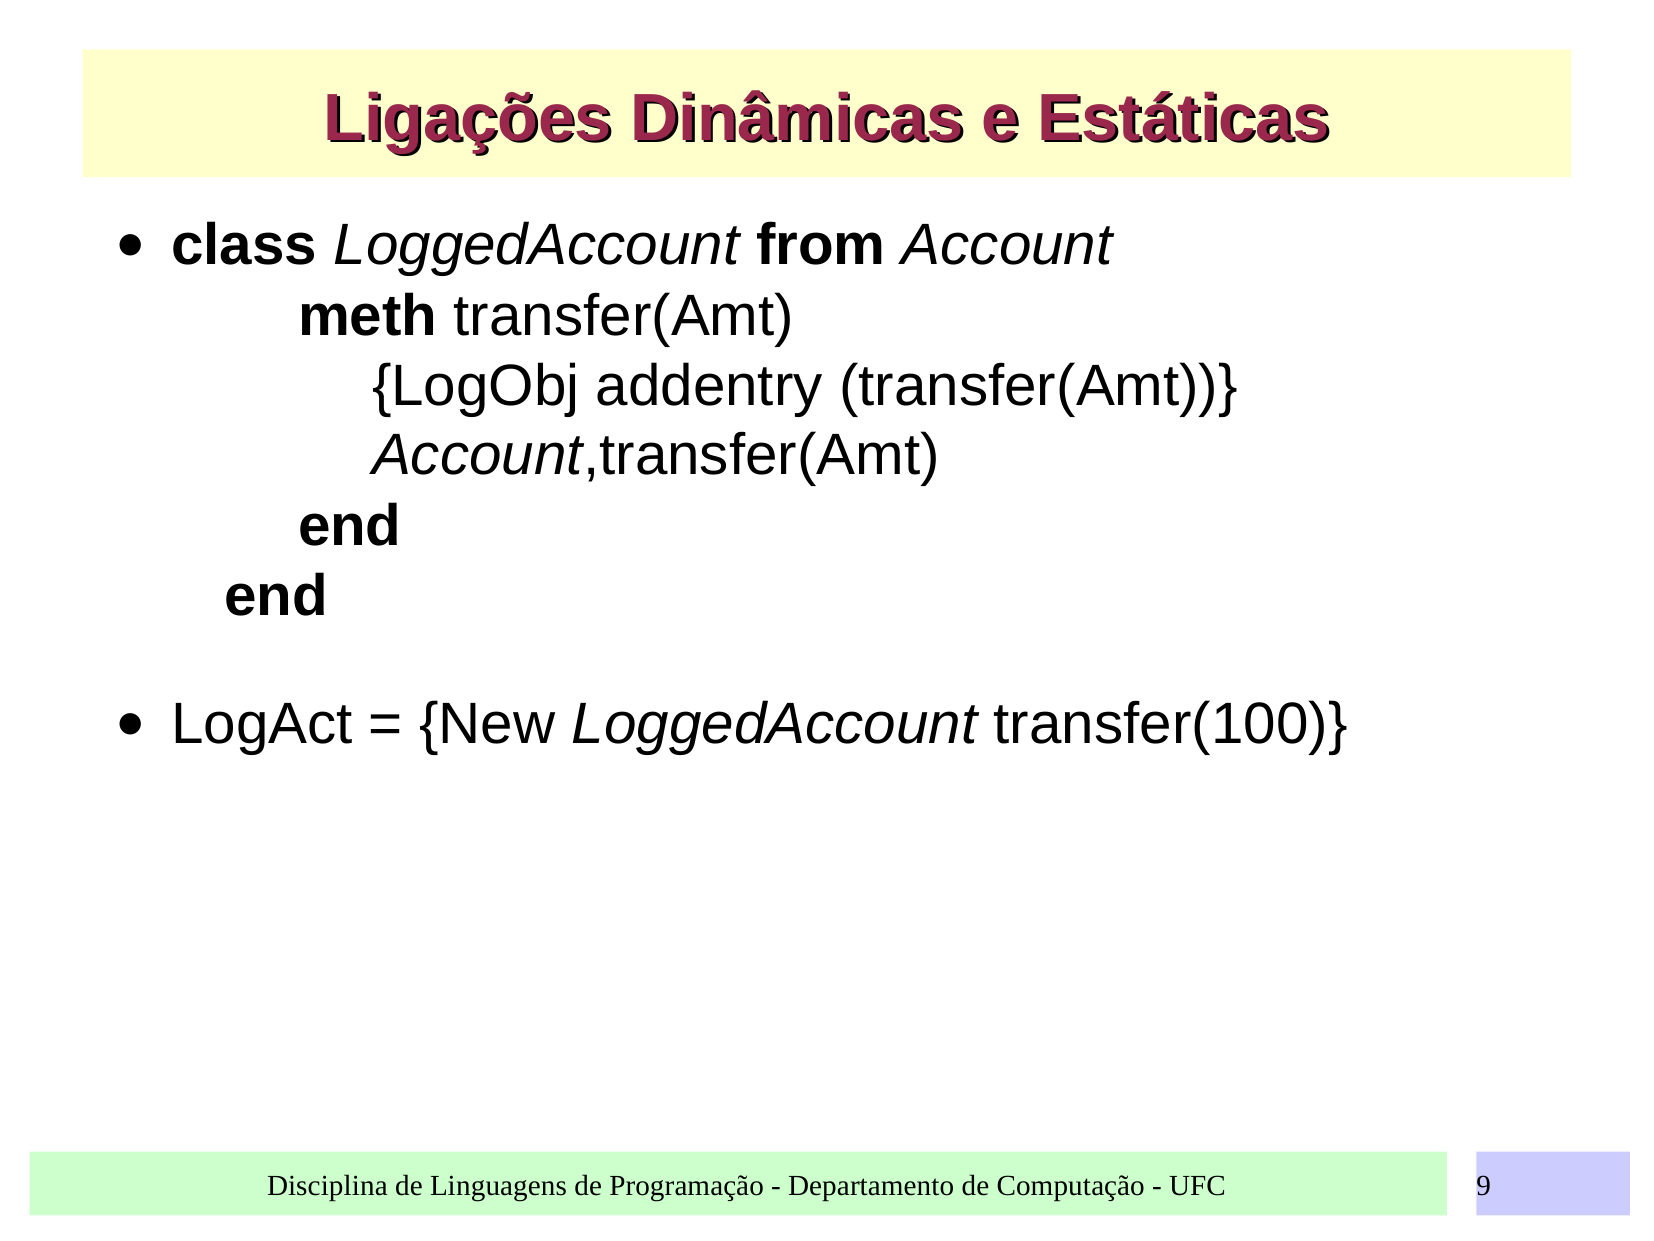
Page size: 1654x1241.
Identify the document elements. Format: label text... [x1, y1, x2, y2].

list class LoggedAccount from Account meth transfer(Amt) {LogObj addentry (transfer(Amt))} Account,transfer(Amt) end end LogAct = {New LoggedAccount transfer(100)} [82, 206, 1571, 1109]
text_box Disciplina de Linguagens de Programação - Departamento de Computação - UFC [29, 1151, 1447, 1216]
text_box <número> [1476, 1151, 1630, 1216]
title Ligações Dinâmicas e Estáticas [82, 49, 1571, 178]
